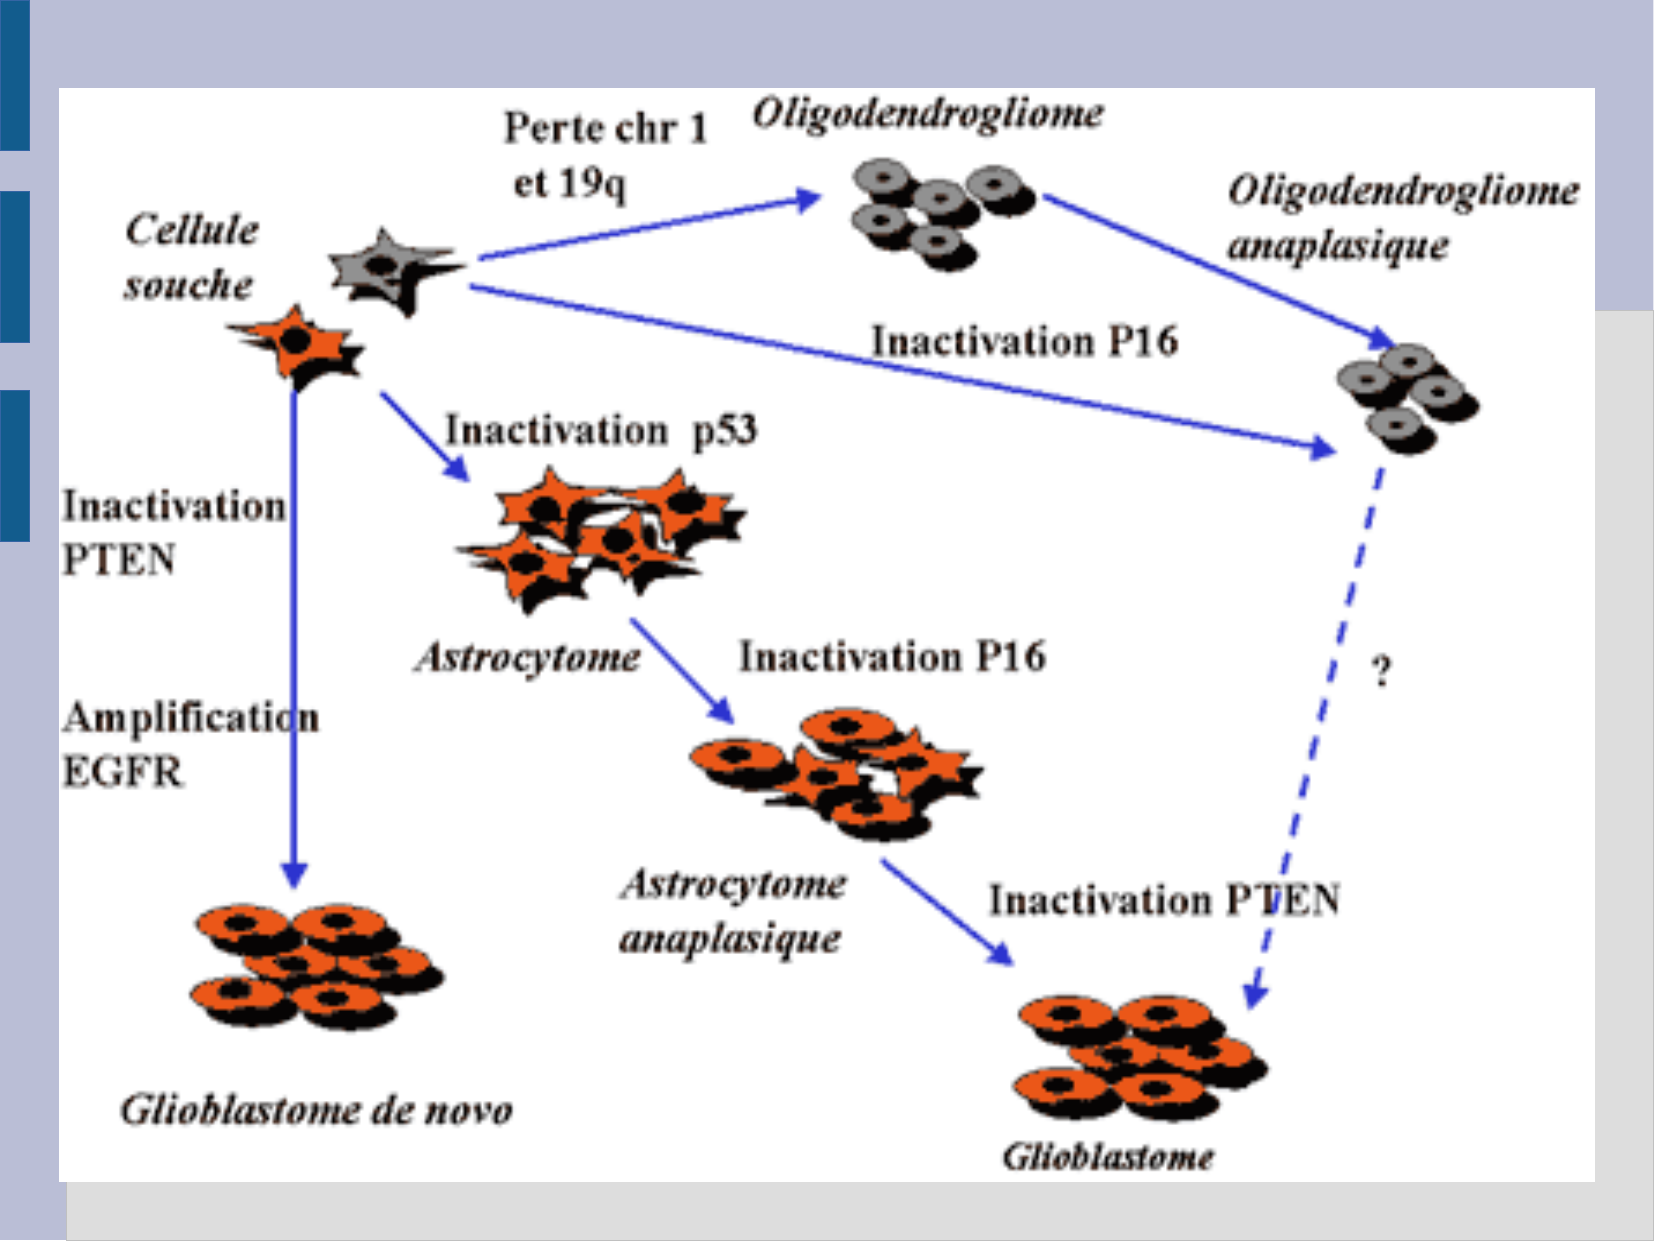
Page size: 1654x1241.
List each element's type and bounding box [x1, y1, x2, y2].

picture [59, 88, 1595, 1182]
